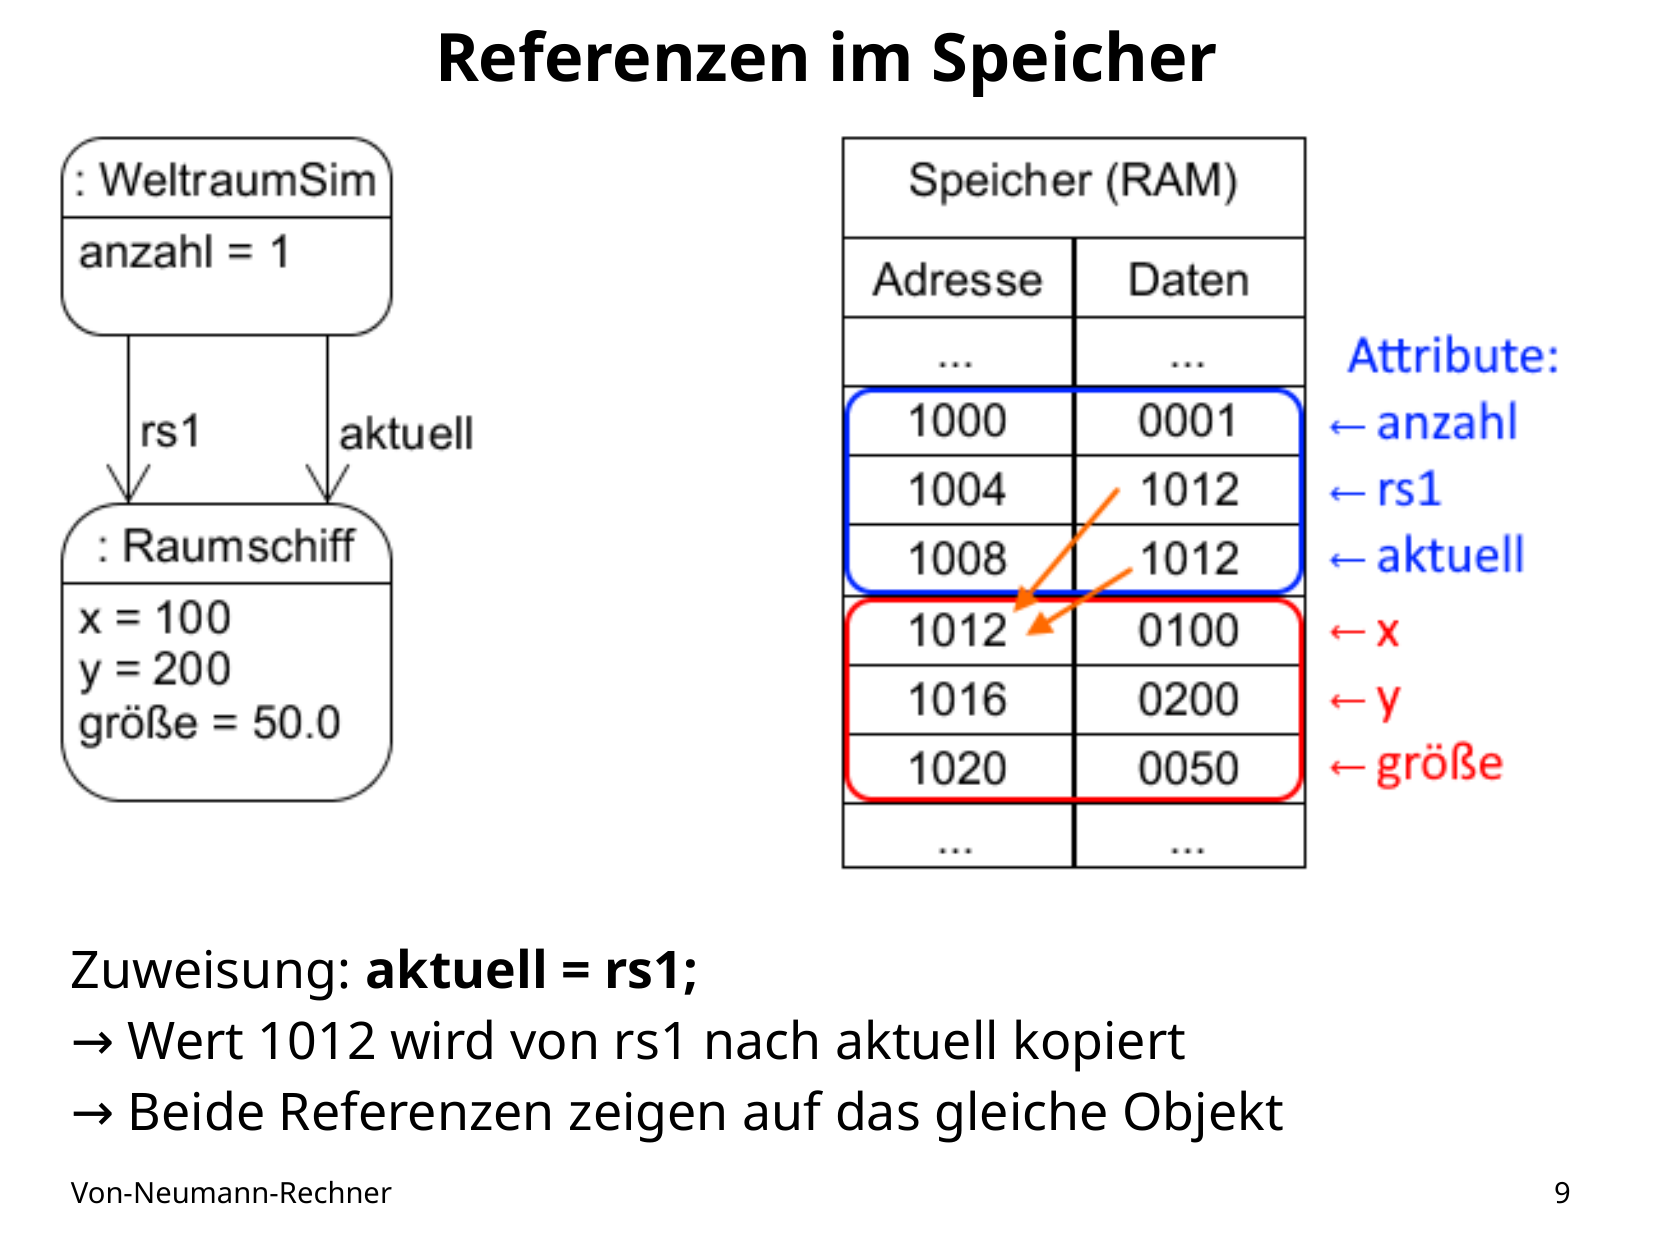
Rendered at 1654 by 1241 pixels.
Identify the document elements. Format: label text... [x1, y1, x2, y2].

list Zuweisung: aktuell = rs1; → Wert 1012 wird von rs1 nach aktuell kopiert → Beide Referenzen zeigen auf das gleiche Objekt [70, 933, 1571, 1146]
title Referenzen im Speicher [0, 5, 1654, 107]
picture [59, 135, 1565, 872]
